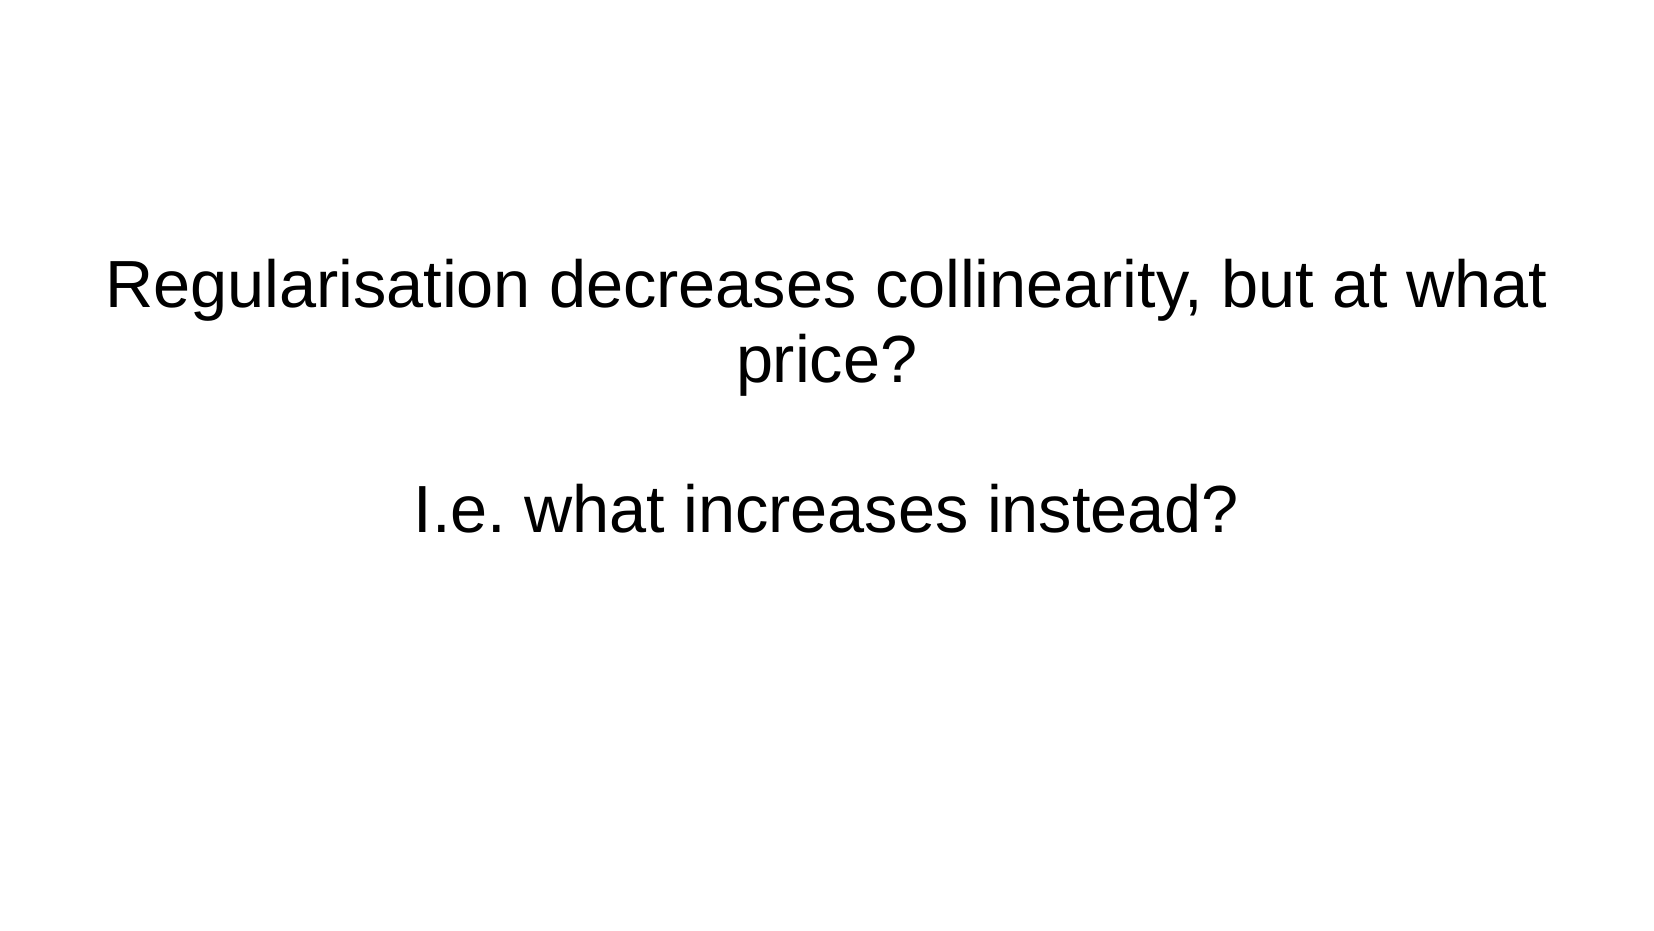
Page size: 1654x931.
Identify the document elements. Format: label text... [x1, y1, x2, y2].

subtitle Regularisation decreases collinearity, but at what price? I.e. what increases instead? [82, 37, 1571, 757]
